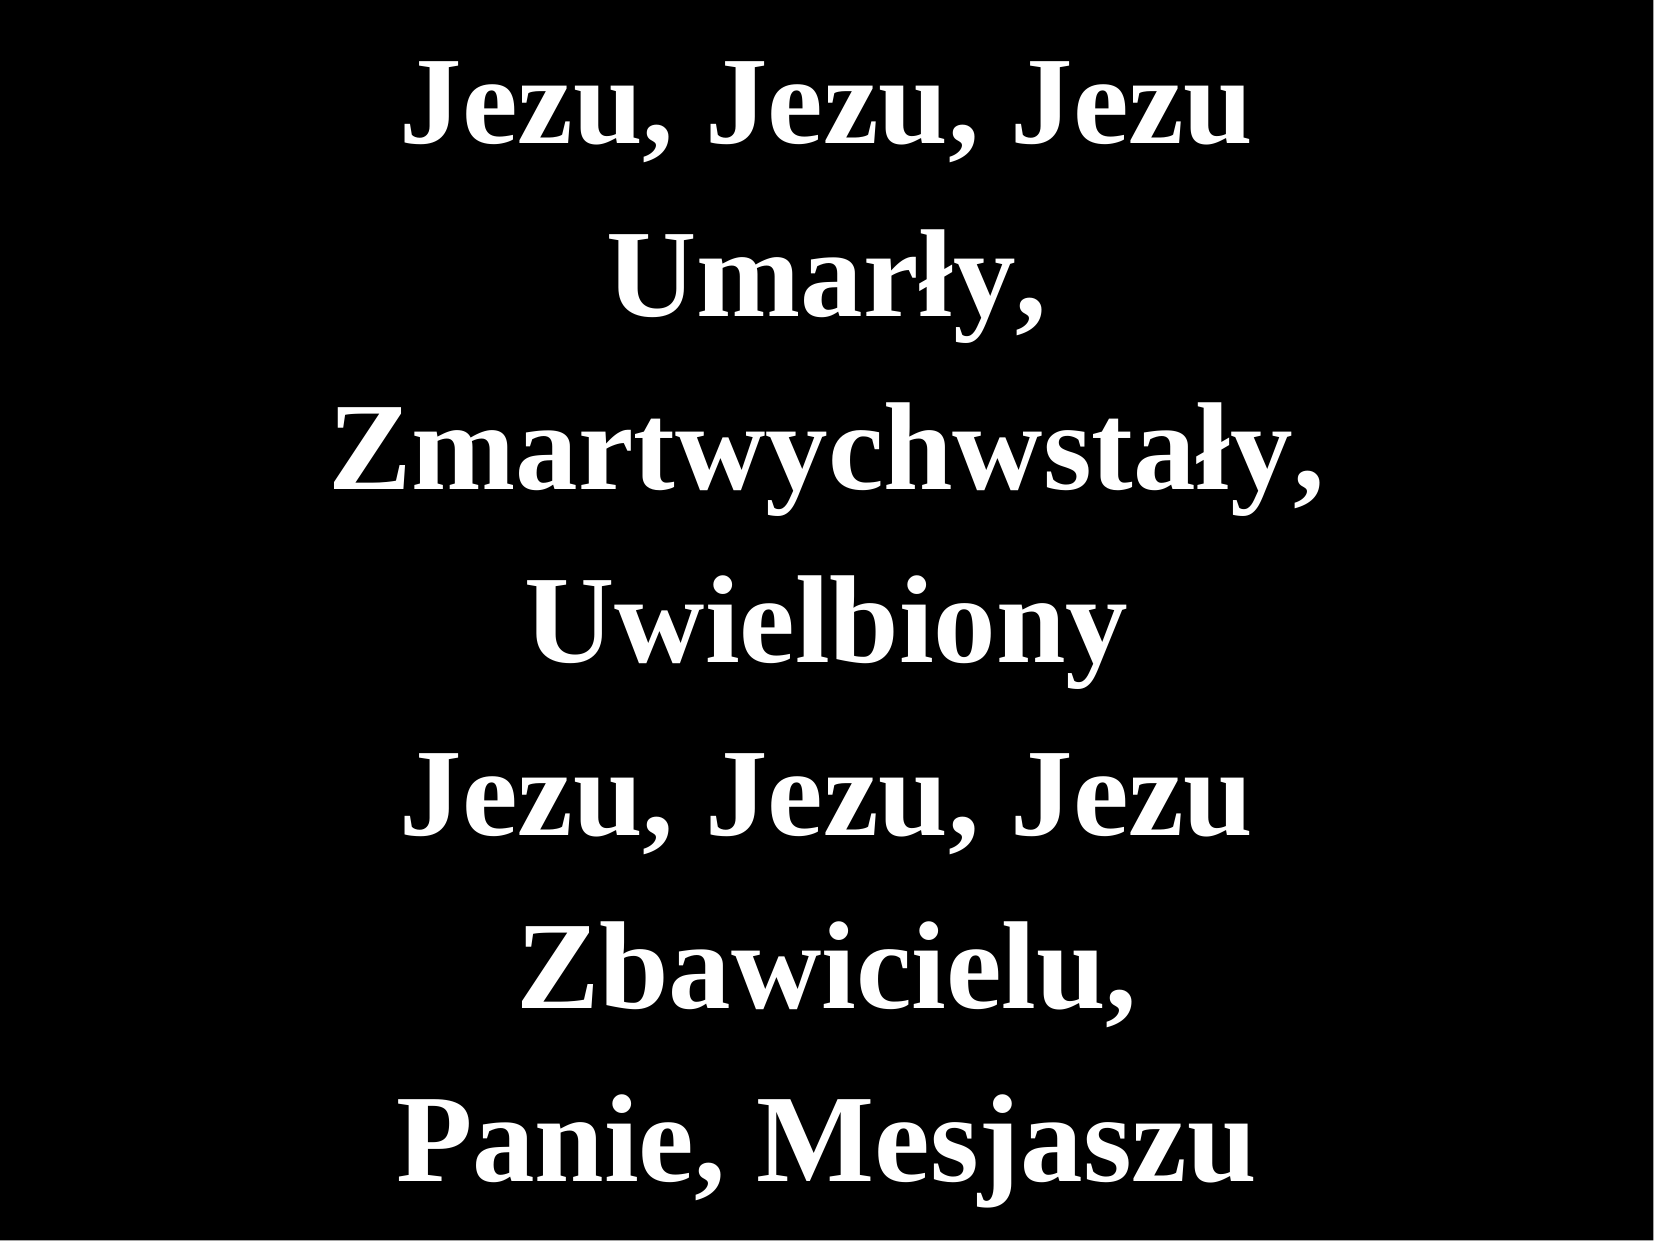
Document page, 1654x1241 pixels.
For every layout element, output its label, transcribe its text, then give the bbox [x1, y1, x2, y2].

title Jezu, Jezu, Jezu ppp Umarły, ppp Zmartwychwstały, ppp Uwielbiony ppp Jezu, Jezu, Jezu ppp Zbawicielu, ppp Panie, Mesjaszu [0, 0, 1654, 1241]
